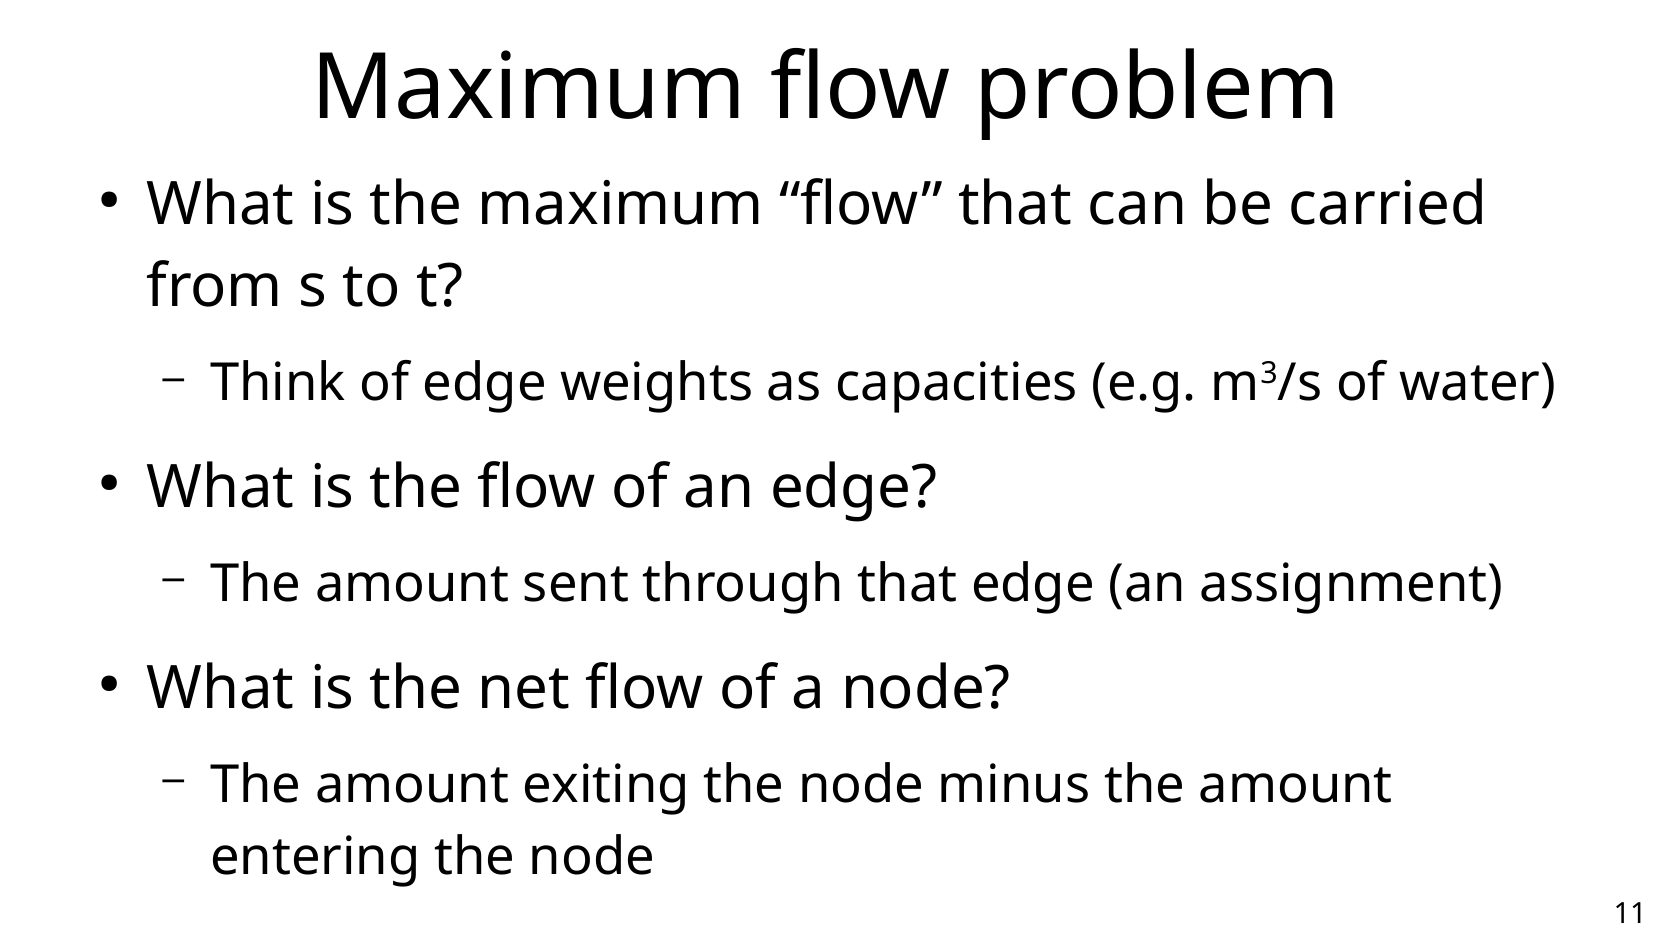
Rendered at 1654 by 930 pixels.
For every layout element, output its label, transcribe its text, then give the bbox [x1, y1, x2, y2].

title Maximum flow problem [82, 1, 1571, 160]
list What is the maximum “flow” that can be carried from s to t? Think of edge weights as capacities (e.g. m3/s of water) What is the flow of an edge? The amount sent through that edge (an assignment) What is the net flow of a node? The amount exiting the node minus the amount entering the node [82, 160, 1571, 930]
